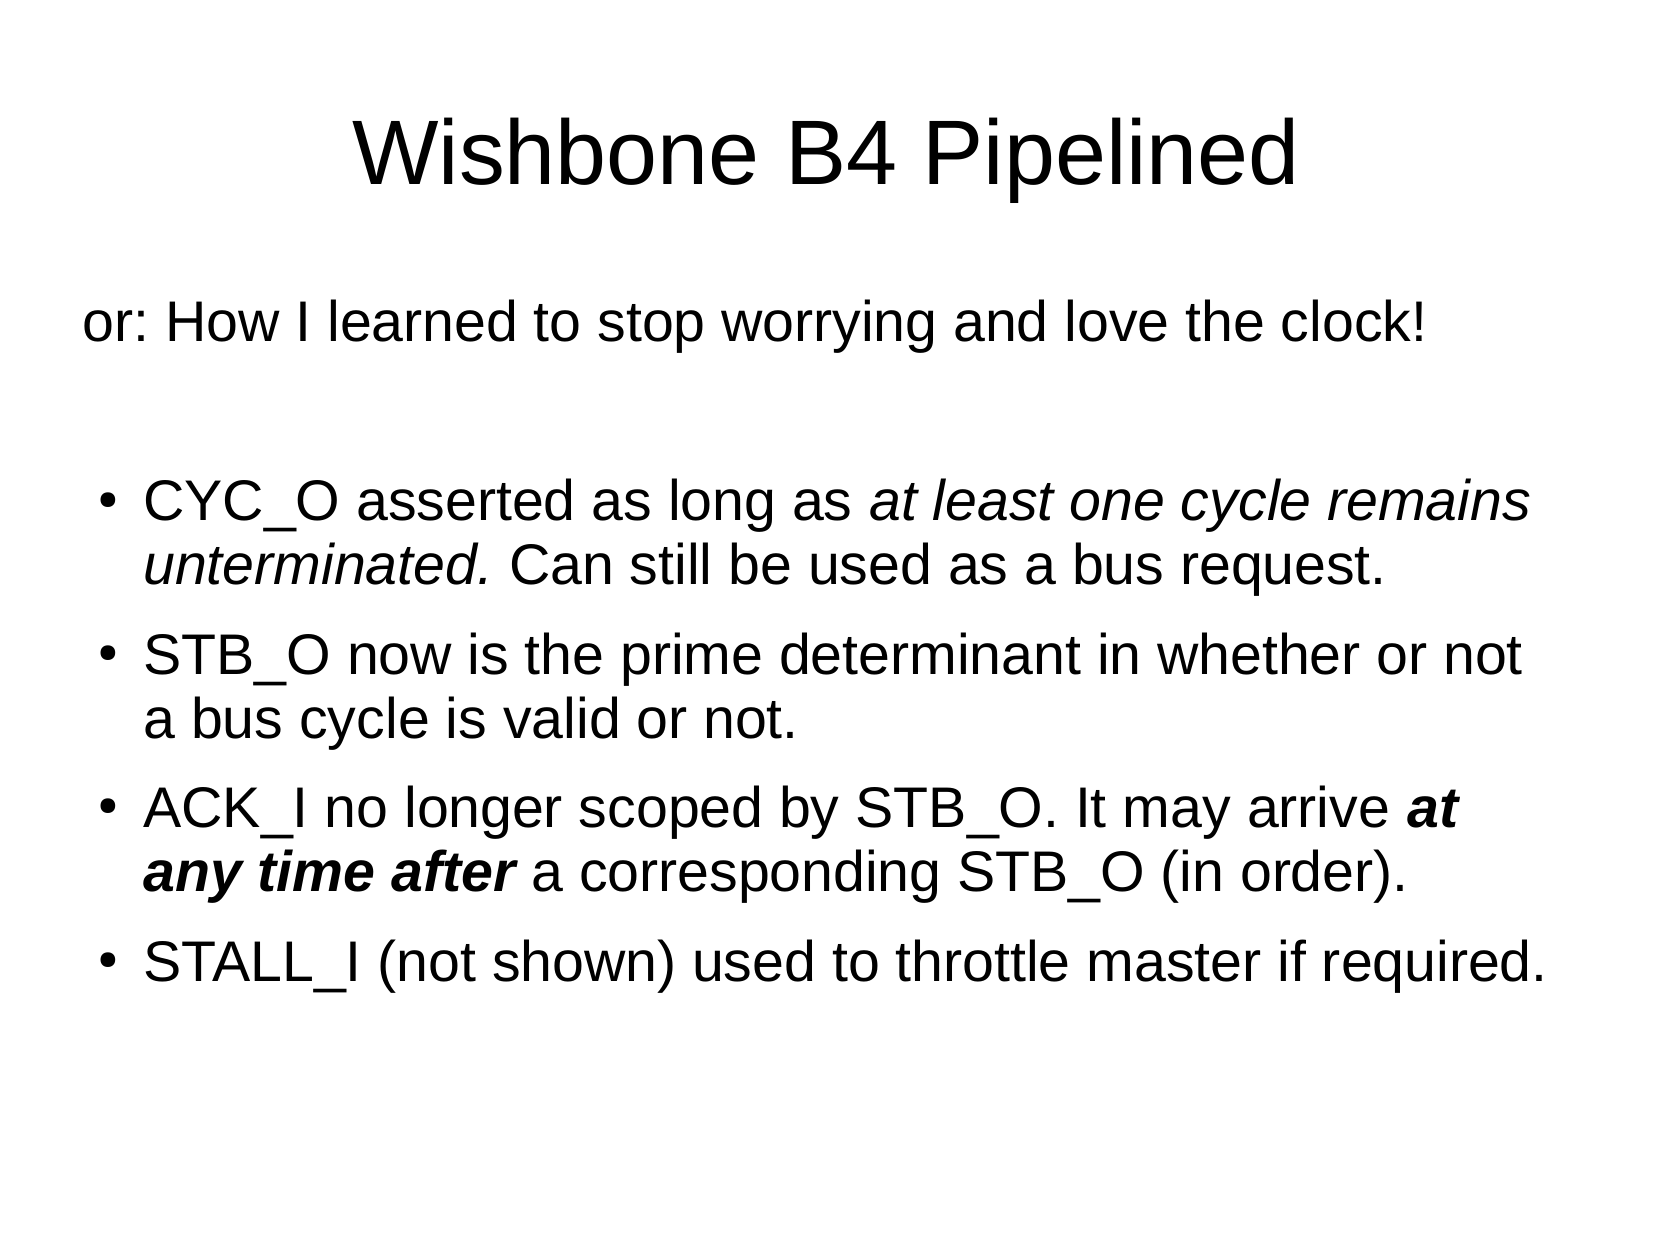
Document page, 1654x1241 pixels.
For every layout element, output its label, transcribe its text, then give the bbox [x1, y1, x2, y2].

list or: How I learned to stop worrying and love the clock! CYC_O asserted as long as at least one cycle remains unterminated. Can still be used as a bus request. STB_O now is the prime determinant in whether or not a bus cycle is valid or not. ACK_I no longer scoped by STB_O. It may arrive at any time after a corresponding STB_O (in order). STALL_I (not shown) used to throttle master if required. [82, 290, 1571, 1010]
title Wishbone B4 Pipelined [82, 49, 1571, 257]
